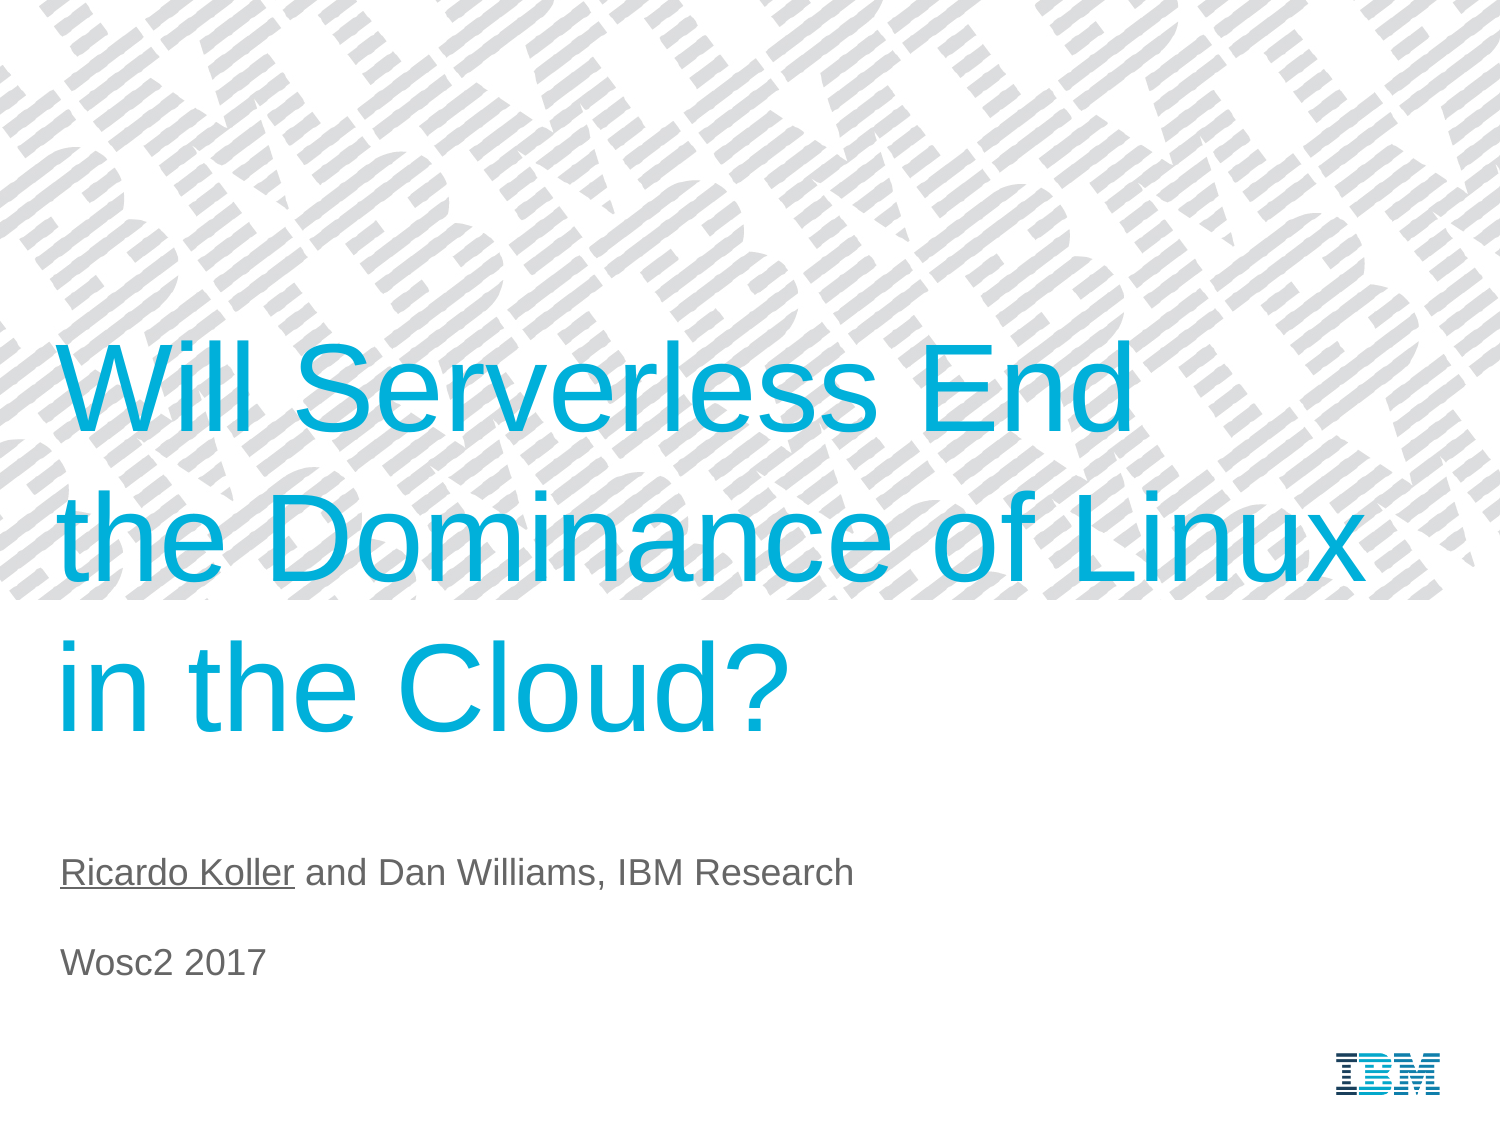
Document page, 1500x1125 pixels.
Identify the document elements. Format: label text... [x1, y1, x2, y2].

picture [0, 0, 1500, 600]
list Ricardo Koller and Dan Williams, IBM Research Wosc2 2017 [60, 847, 1441, 960]
title Will Serverless End the Dominance of Linux in the Cloud? [55, 645, 1445, 757]
picture [1336, 1053, 1440, 1095]
